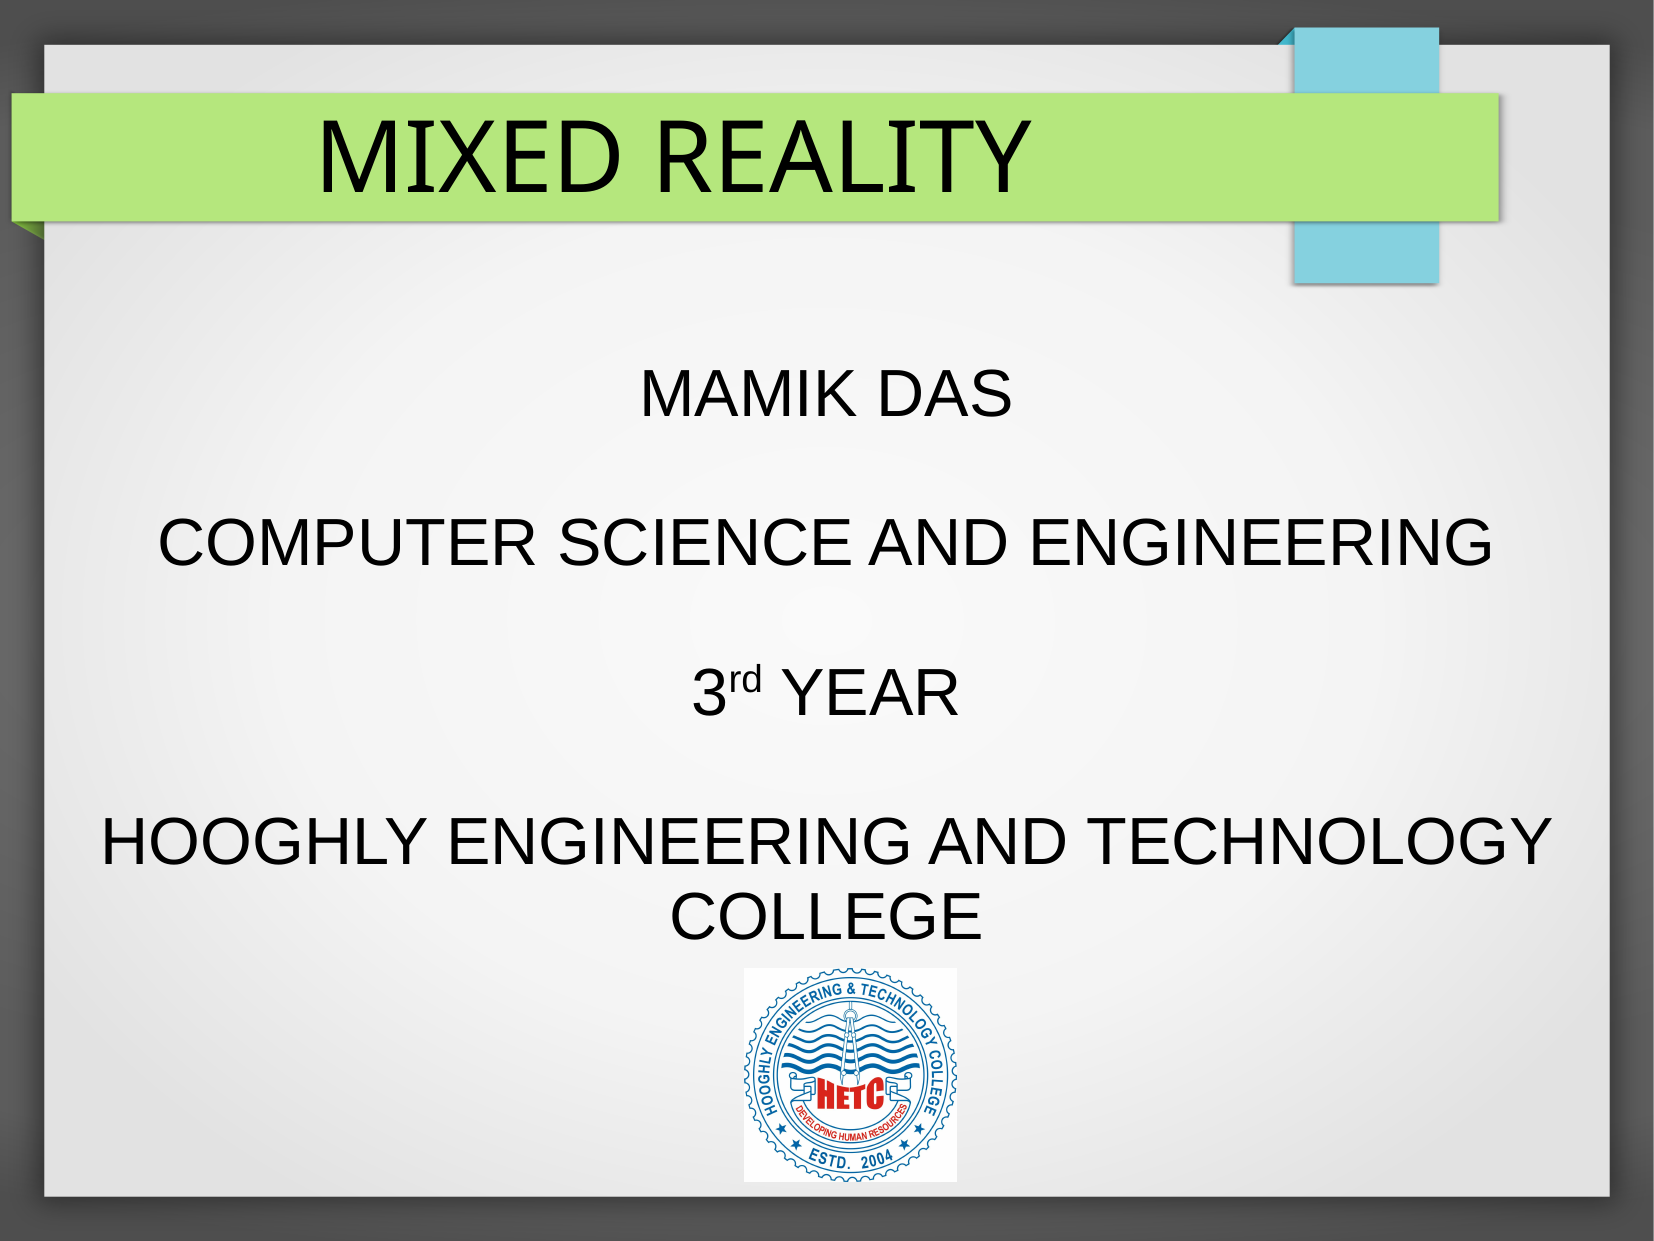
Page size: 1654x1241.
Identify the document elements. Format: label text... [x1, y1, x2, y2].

picture [0, 0, 1654, 1241]
title MIXED REALITY [82, 94, 1264, 213]
subtitle MAMIK DAS COMPUTER SCIENCE AND ENGINEERING 3rd YEAR HOOGHLY ENGINEERING AND TECHNOLOGY COLLEGE [82, 295, 1571, 1015]
